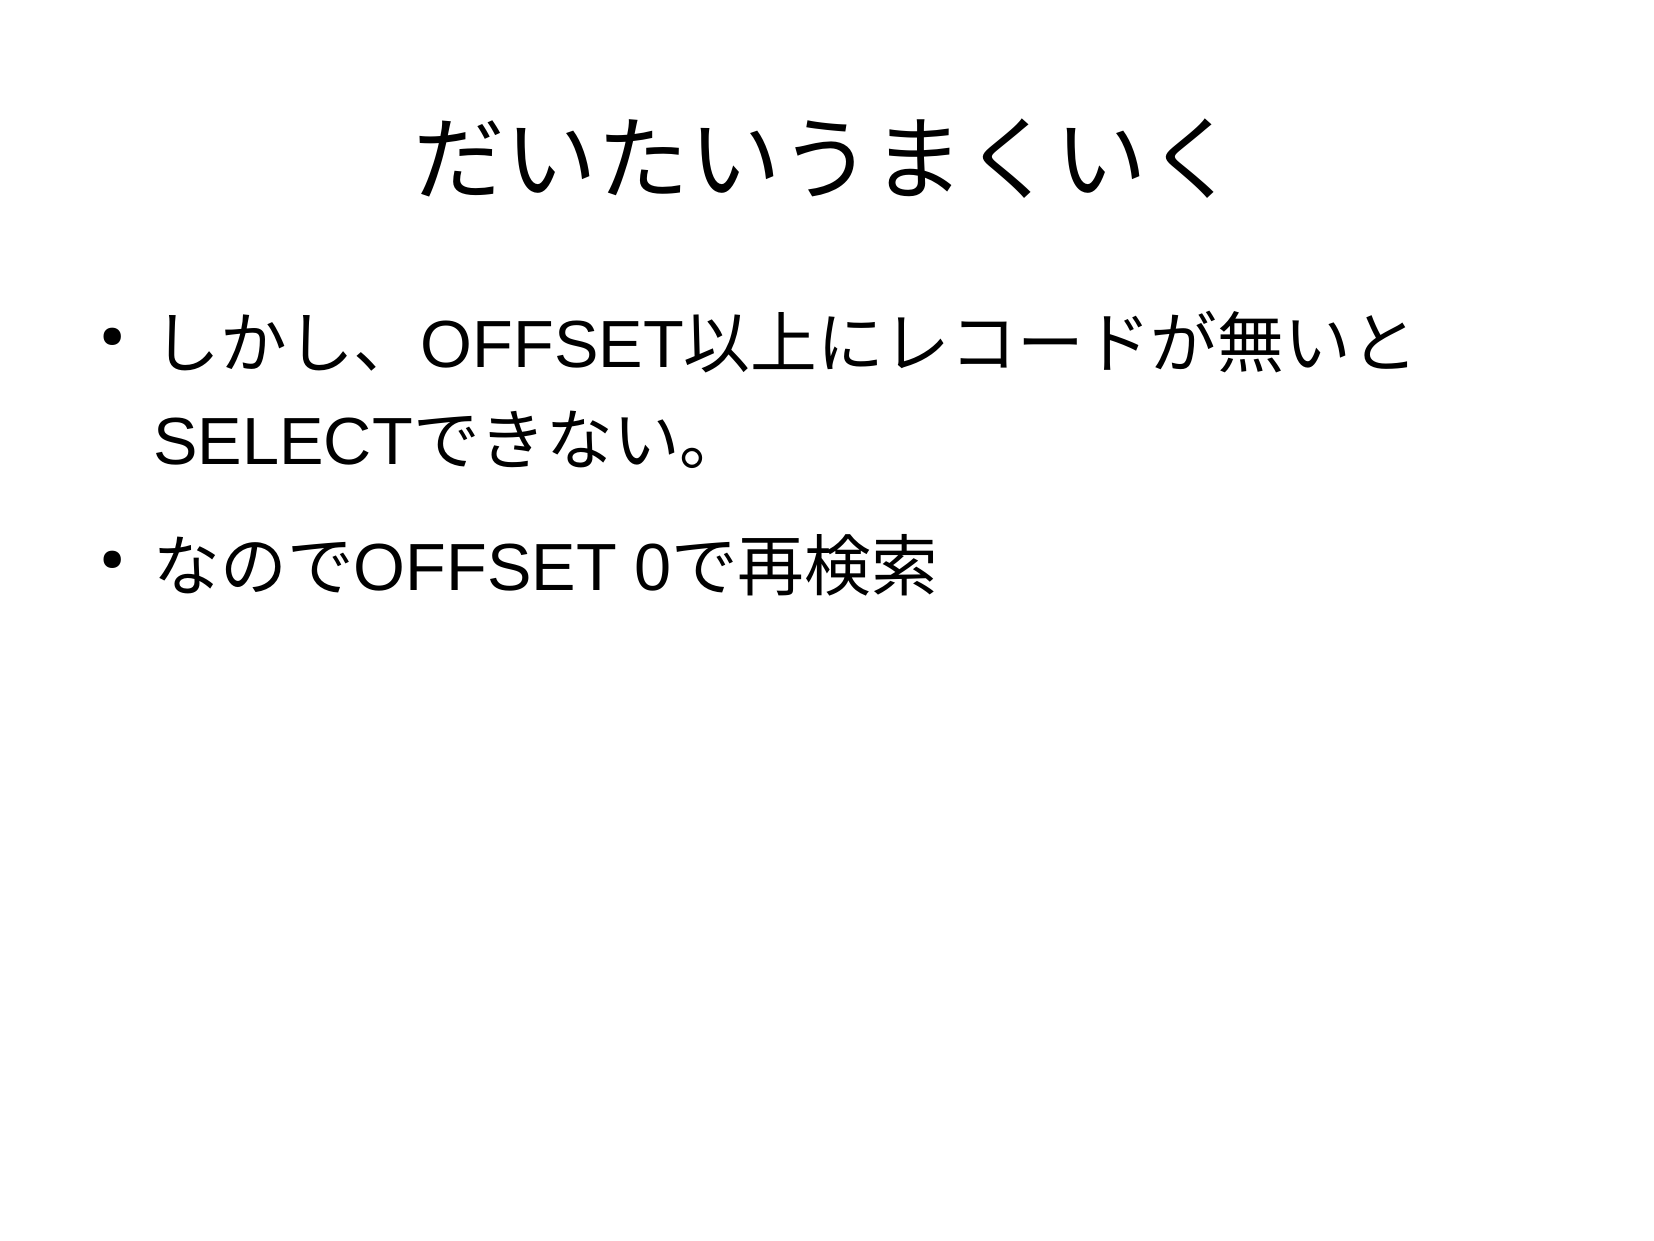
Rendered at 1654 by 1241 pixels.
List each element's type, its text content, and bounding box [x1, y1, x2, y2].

list しかし、OFFSET以上にレコードが無いとSELECTできない。 なのでOFFSET 0で再検索 [82, 290, 1571, 1010]
title だいたいうまくいく [82, 49, 1571, 257]
